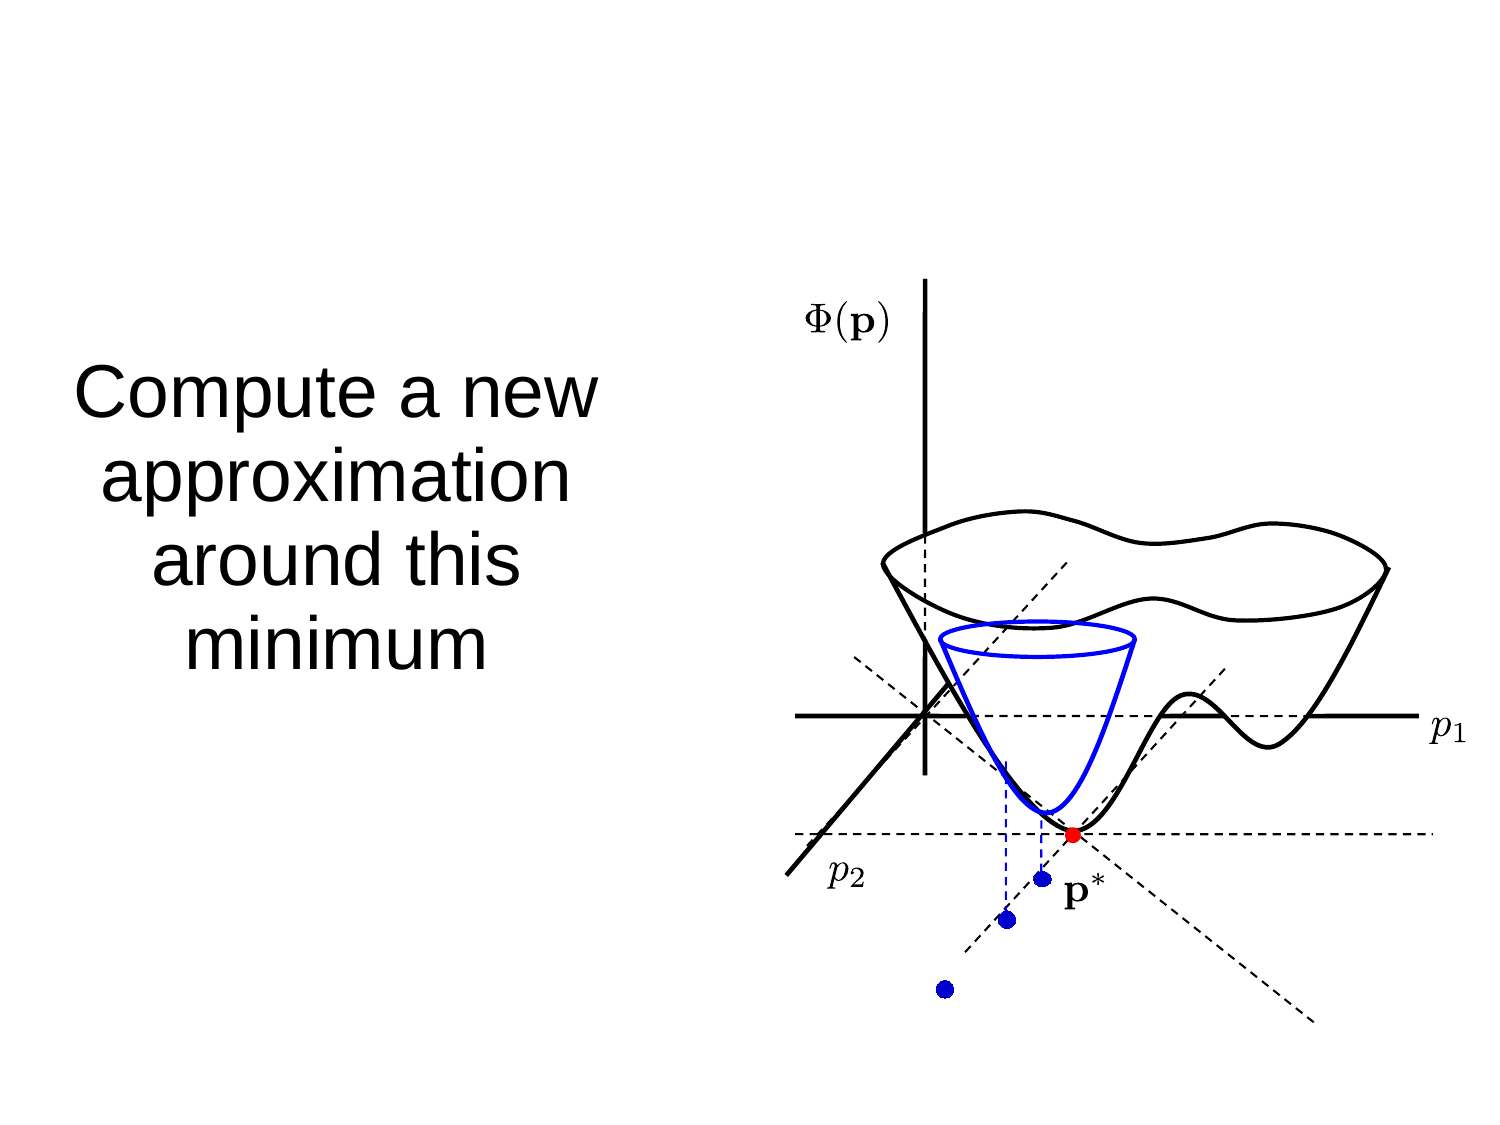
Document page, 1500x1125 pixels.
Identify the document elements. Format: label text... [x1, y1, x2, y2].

text_box [1067, 829, 1079, 842]
text_box [1033, 871, 1052, 887]
text_box [1429, 717, 1468, 745]
text_box [803, 301, 893, 343]
text_box [998, 910, 1016, 929]
text_box [936, 980, 954, 999]
text_box [826, 862, 866, 889]
text_box Compute a new approximation around this minimum [59, 342, 721, 694]
text_box [1063, 872, 1107, 910]
